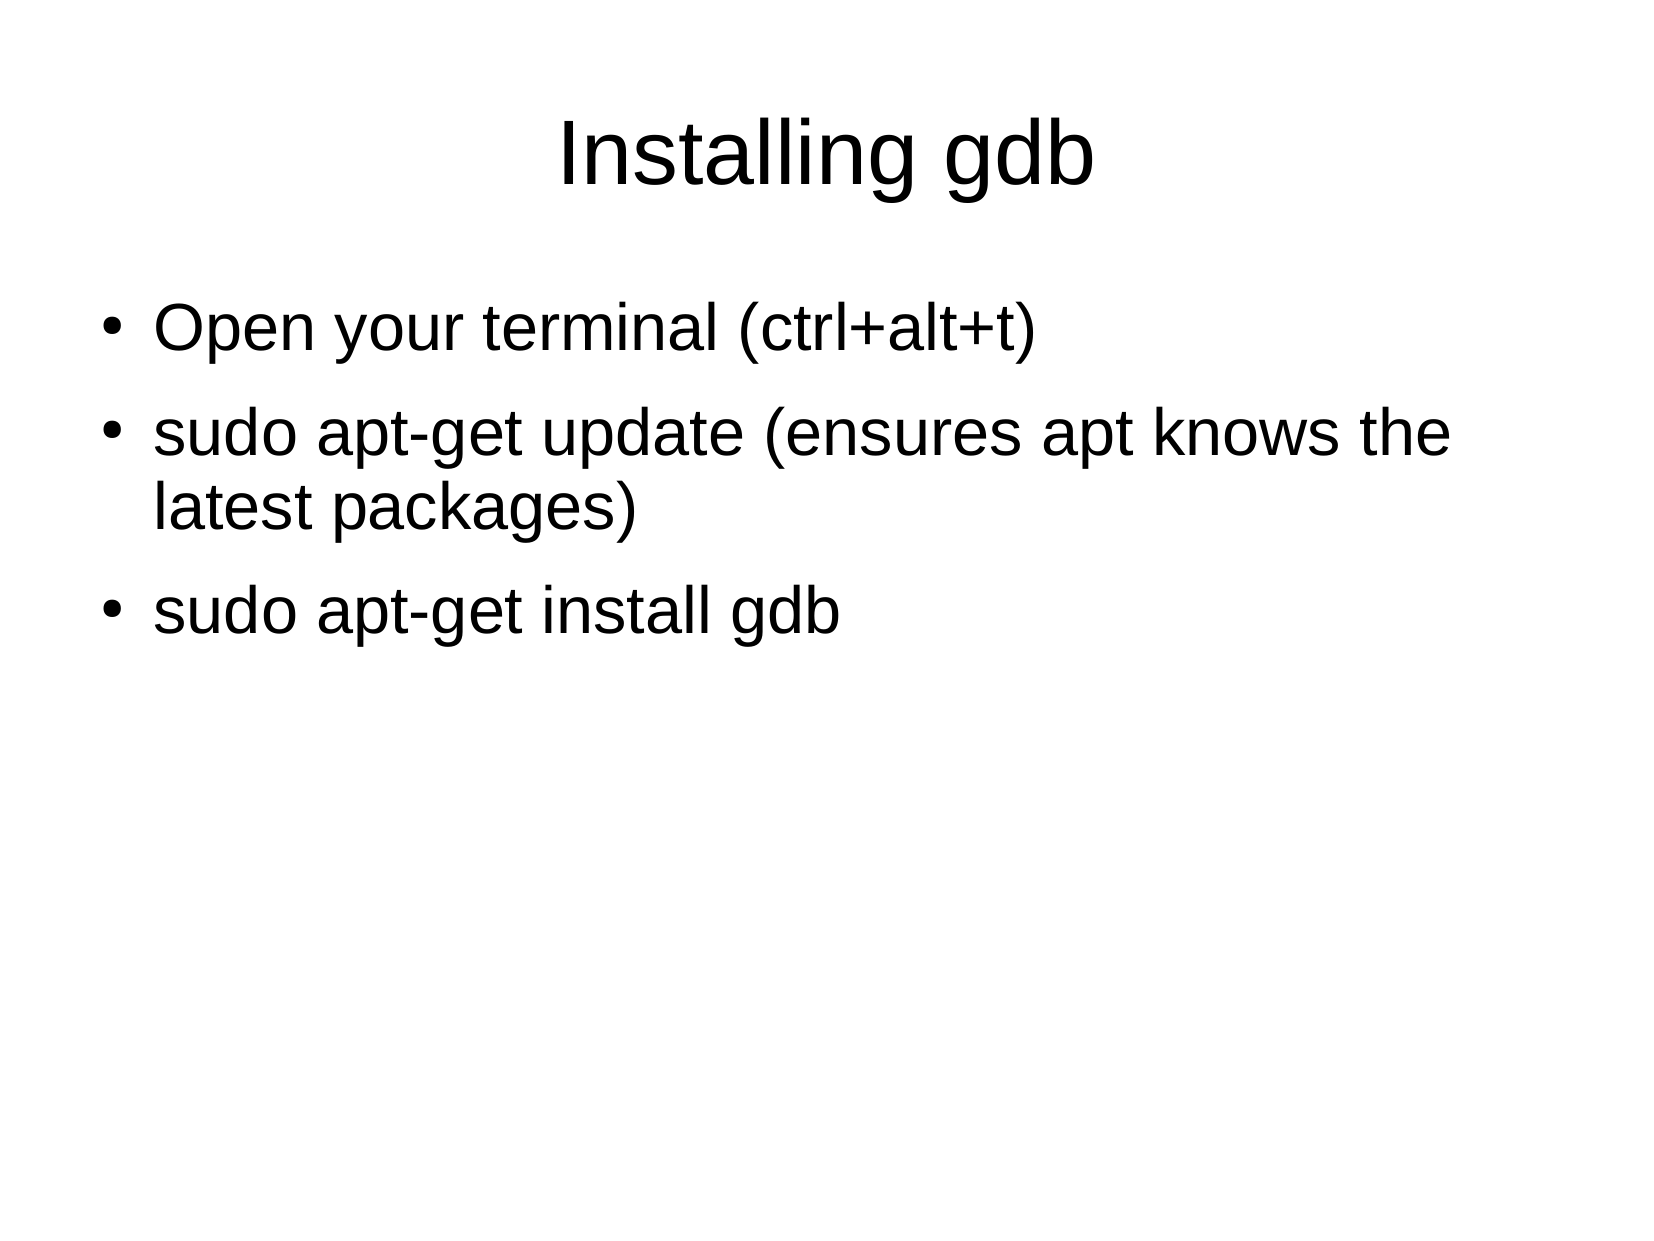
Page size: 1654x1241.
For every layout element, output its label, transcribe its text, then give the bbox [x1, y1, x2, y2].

title Installing gdb [82, 49, 1571, 257]
list Open your terminal (ctrl+alt+t) sudo apt-get update (ensures apt knows the latest packages) sudo apt-get install gdb [82, 290, 1571, 1010]
